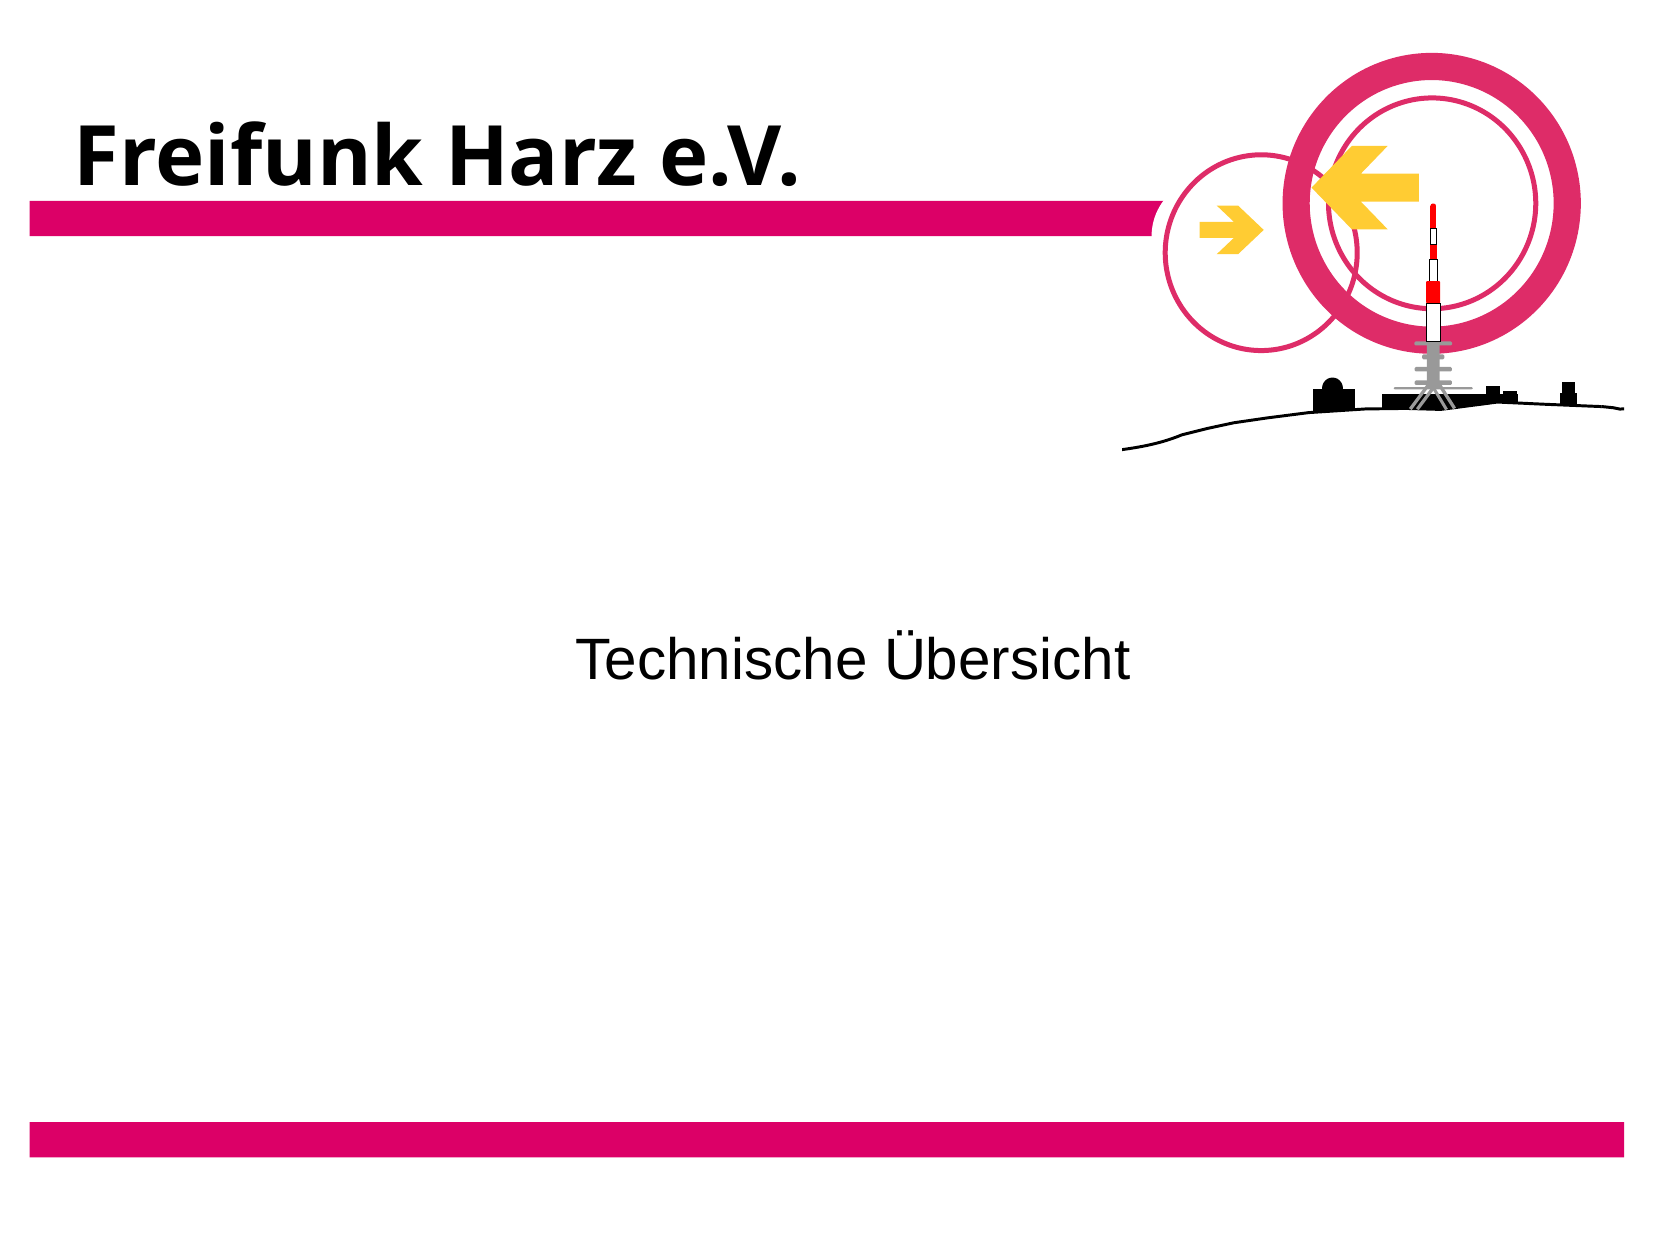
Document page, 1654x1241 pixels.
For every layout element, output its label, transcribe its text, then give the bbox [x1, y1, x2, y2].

text_box Technische Übersicht [82, 236, 1625, 1123]
